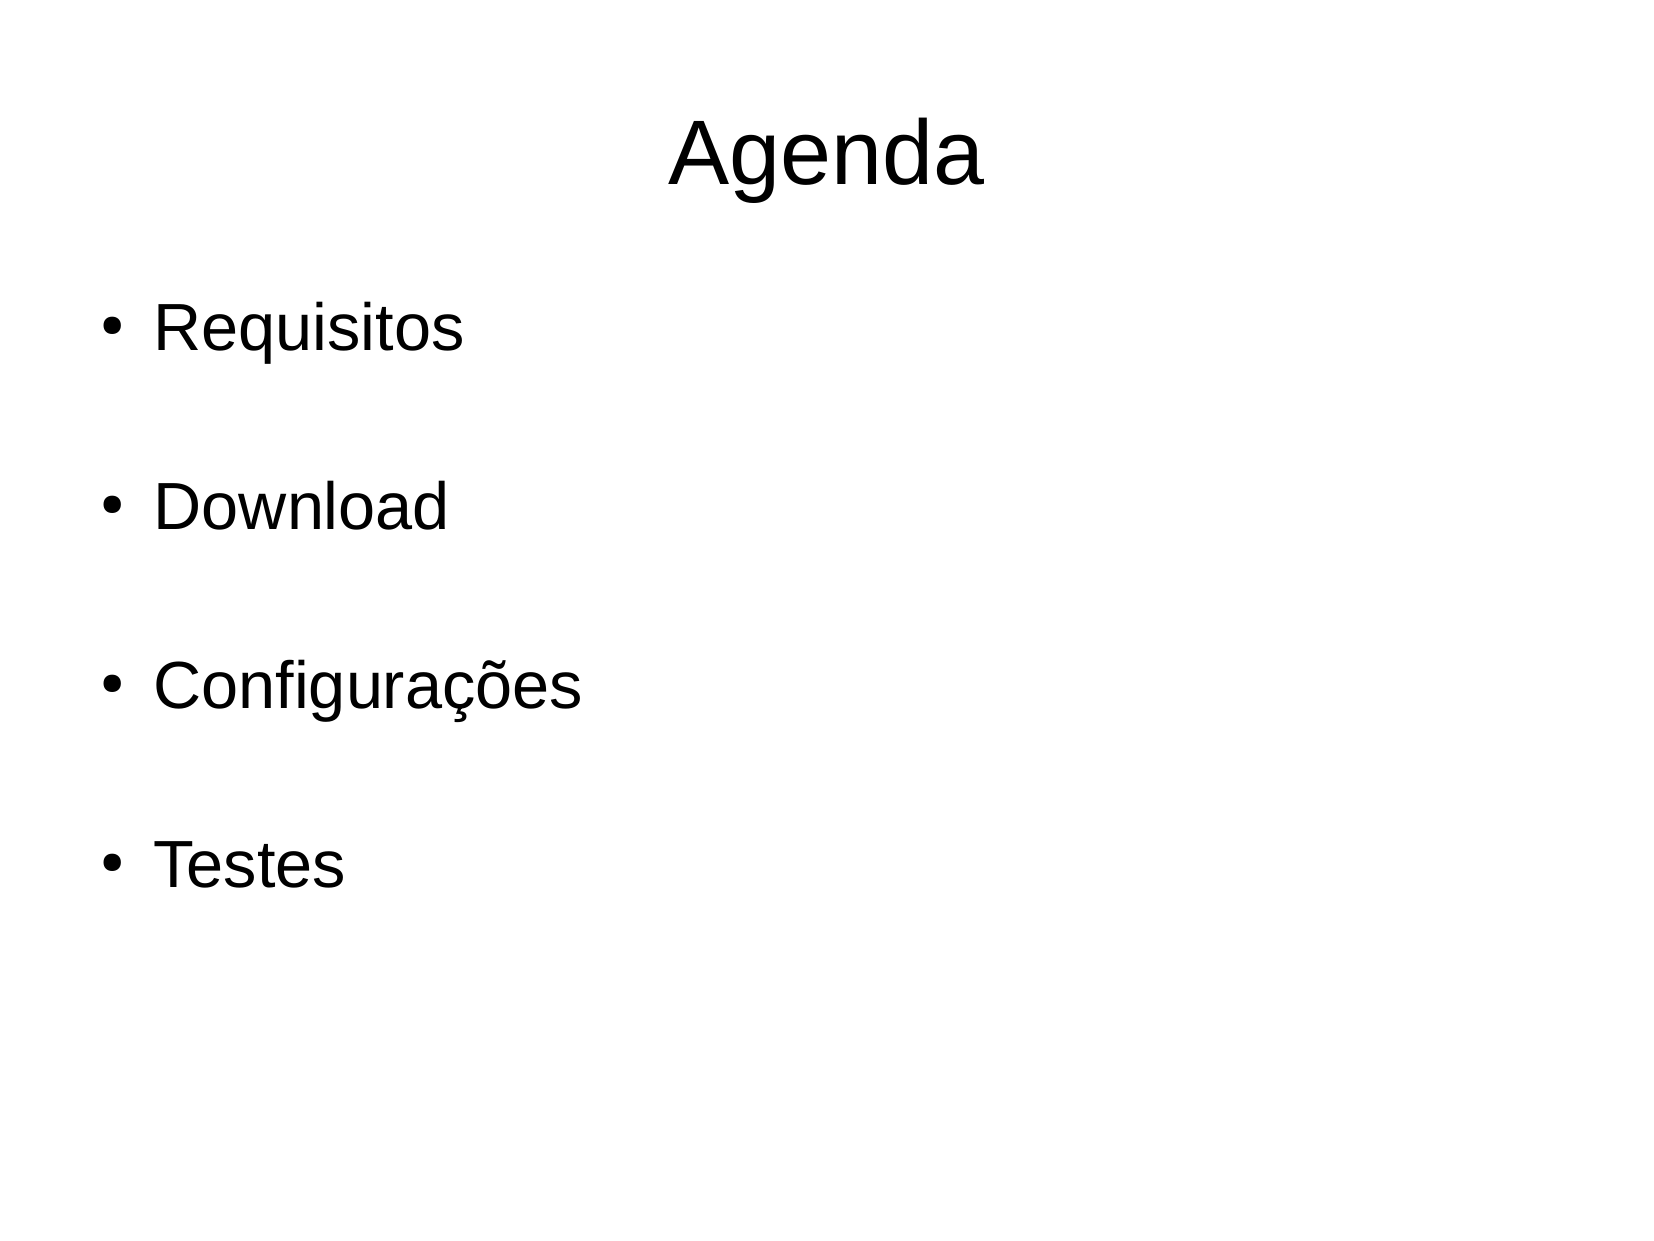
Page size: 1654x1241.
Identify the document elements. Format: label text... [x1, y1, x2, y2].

title Agenda [82, 49, 1571, 257]
list Requisitos Download Configurações Testes [82, 290, 1571, 1010]
